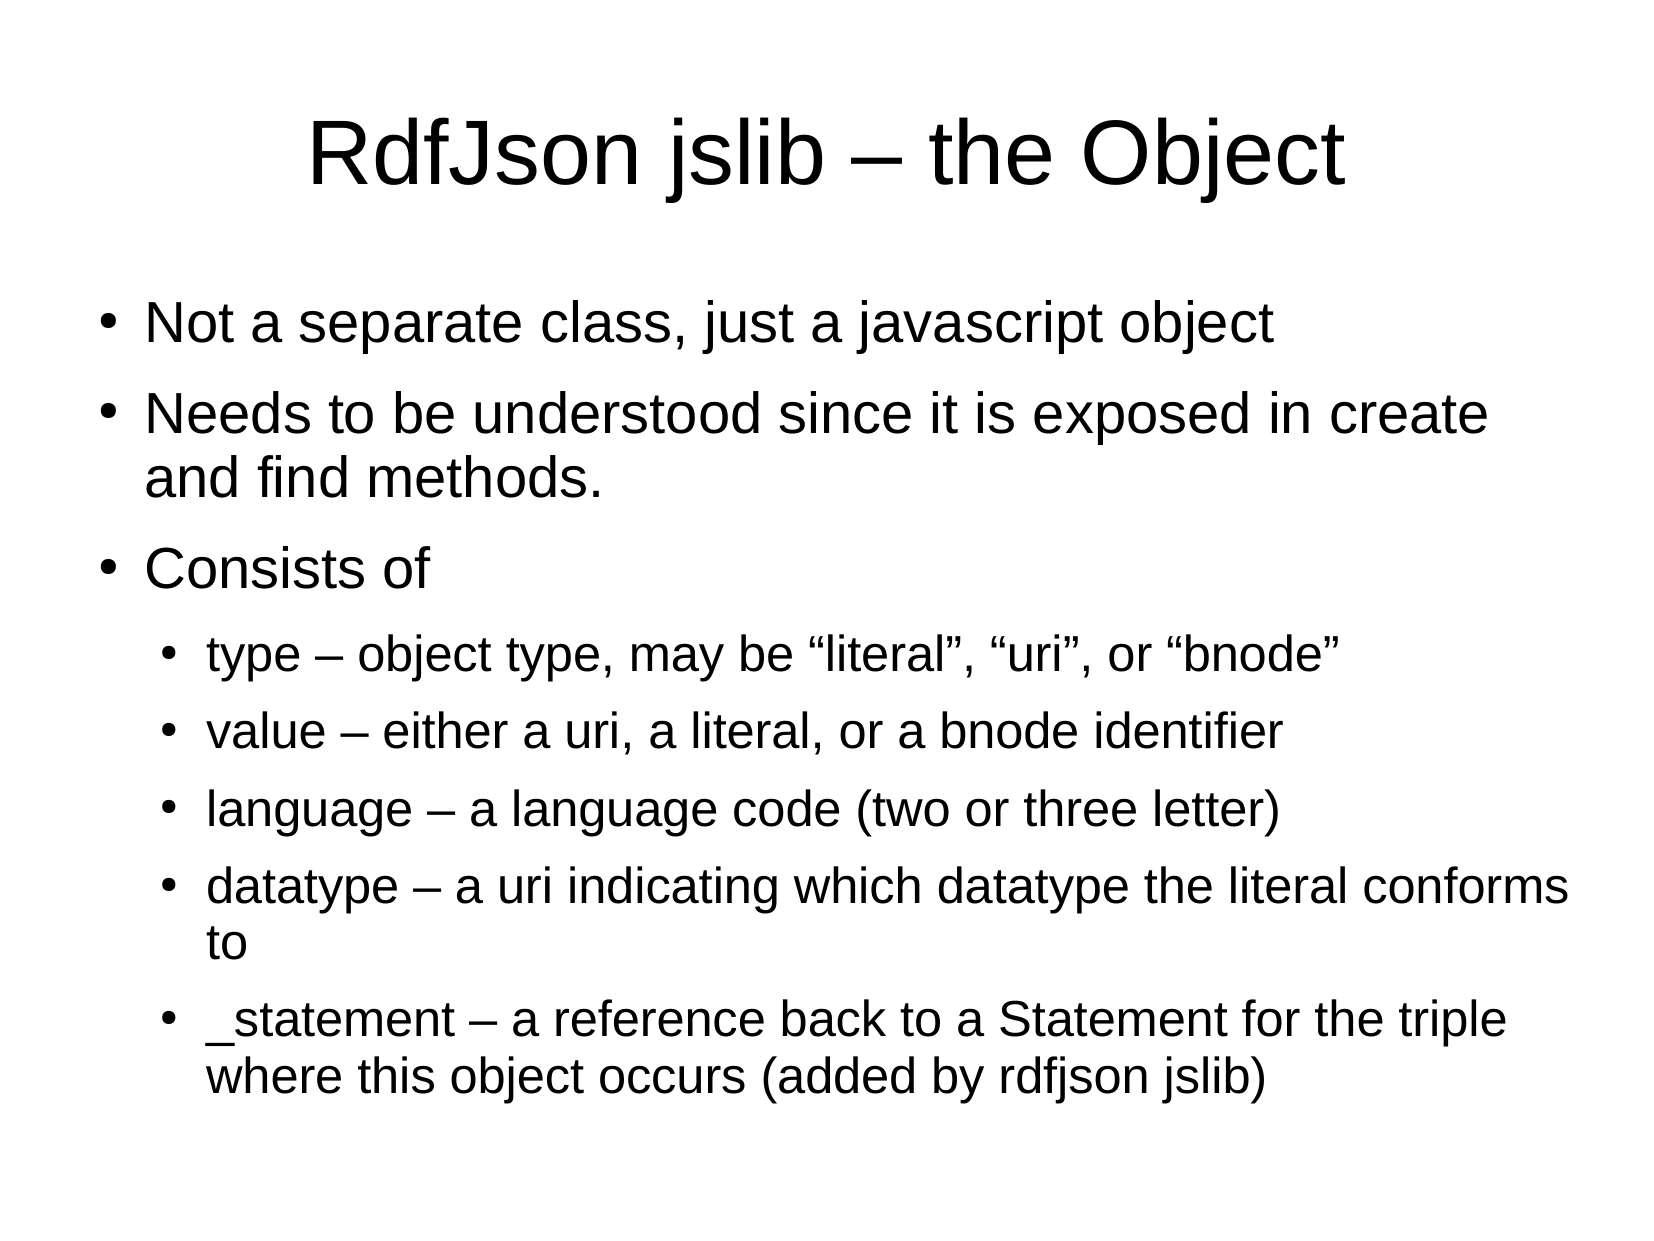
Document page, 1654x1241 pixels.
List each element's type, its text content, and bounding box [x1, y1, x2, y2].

list Not a separate class, just a javascript object Needs to be understood since it is exposed in create and find methods. Consists of type – object type, may be “literal”, “uri”, or “bnode” value – either a uri, a literal, or a bnode identifier language – a language code (two or three letter) datatype – a uri indicating which datatype the literal conforms to _statement – a reference back to a Statement for the triple where this object occurs (added by rdfjson jslib) [82, 290, 1571, 1109]
title RdfJson jslib – the Object [82, 56, 1571, 250]
